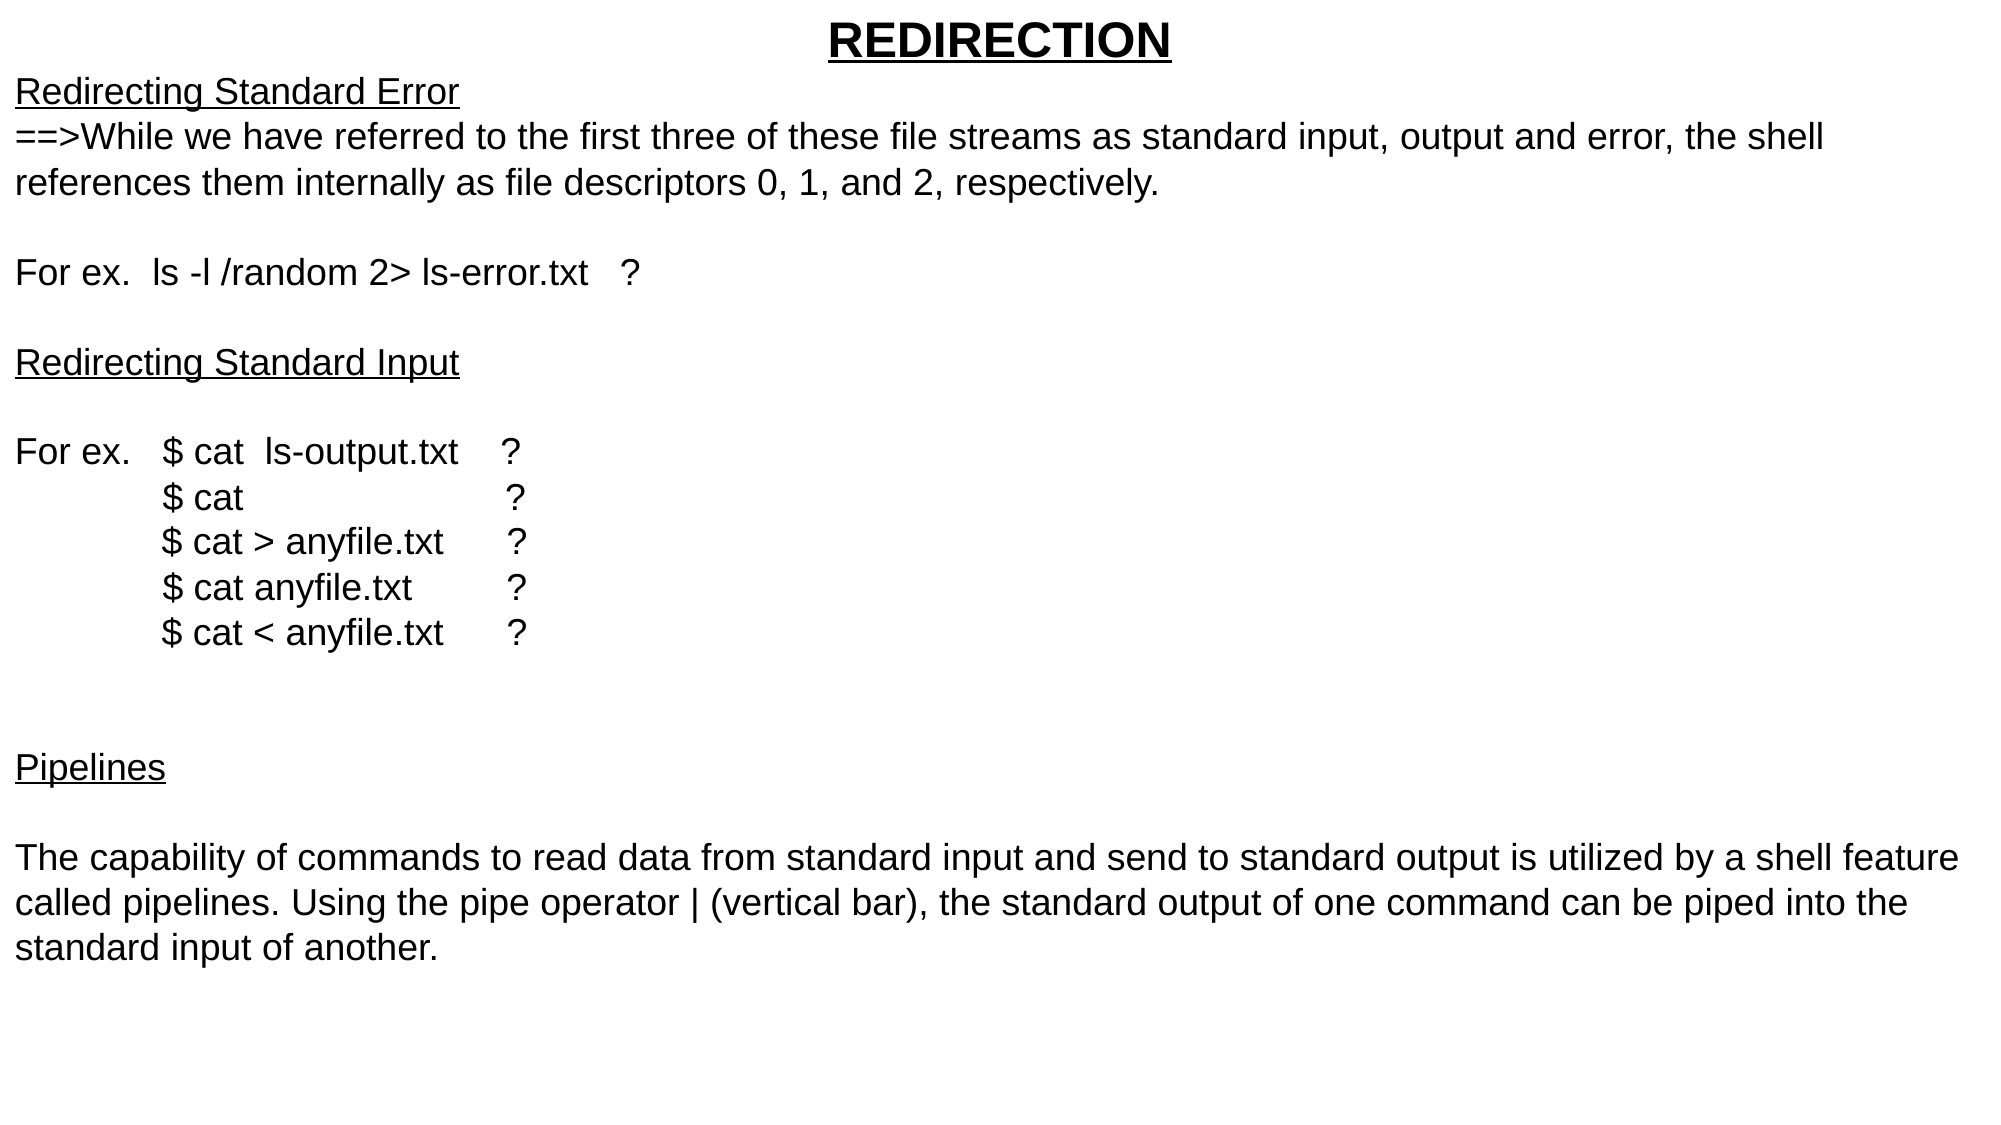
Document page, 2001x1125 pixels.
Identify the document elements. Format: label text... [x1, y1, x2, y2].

text_box REDIRECTION Redirecting Standard Error ==>While we have referred to the first three of these file streams as standard input, output and error, the shell references them internally as file descriptors 0, 1, and 2, respectively. For ex. ls -l /random 2> ls-error.txt ? Redirecting Standard Input For ex. $ cat ls-output.txt ? $ cat ? $ cat > anyfile.txt ? $ cat anyfile.txt ? $ cat < anyfile.txt ? Pipelines The capability of commands to read data from standard input and send to standard output is utilized by a shell feature called pipelines. Using the pipe operator | (vertical bar), the standard output of one command can be piped into the standard input of another. [0, 0, 2000, 1125]
